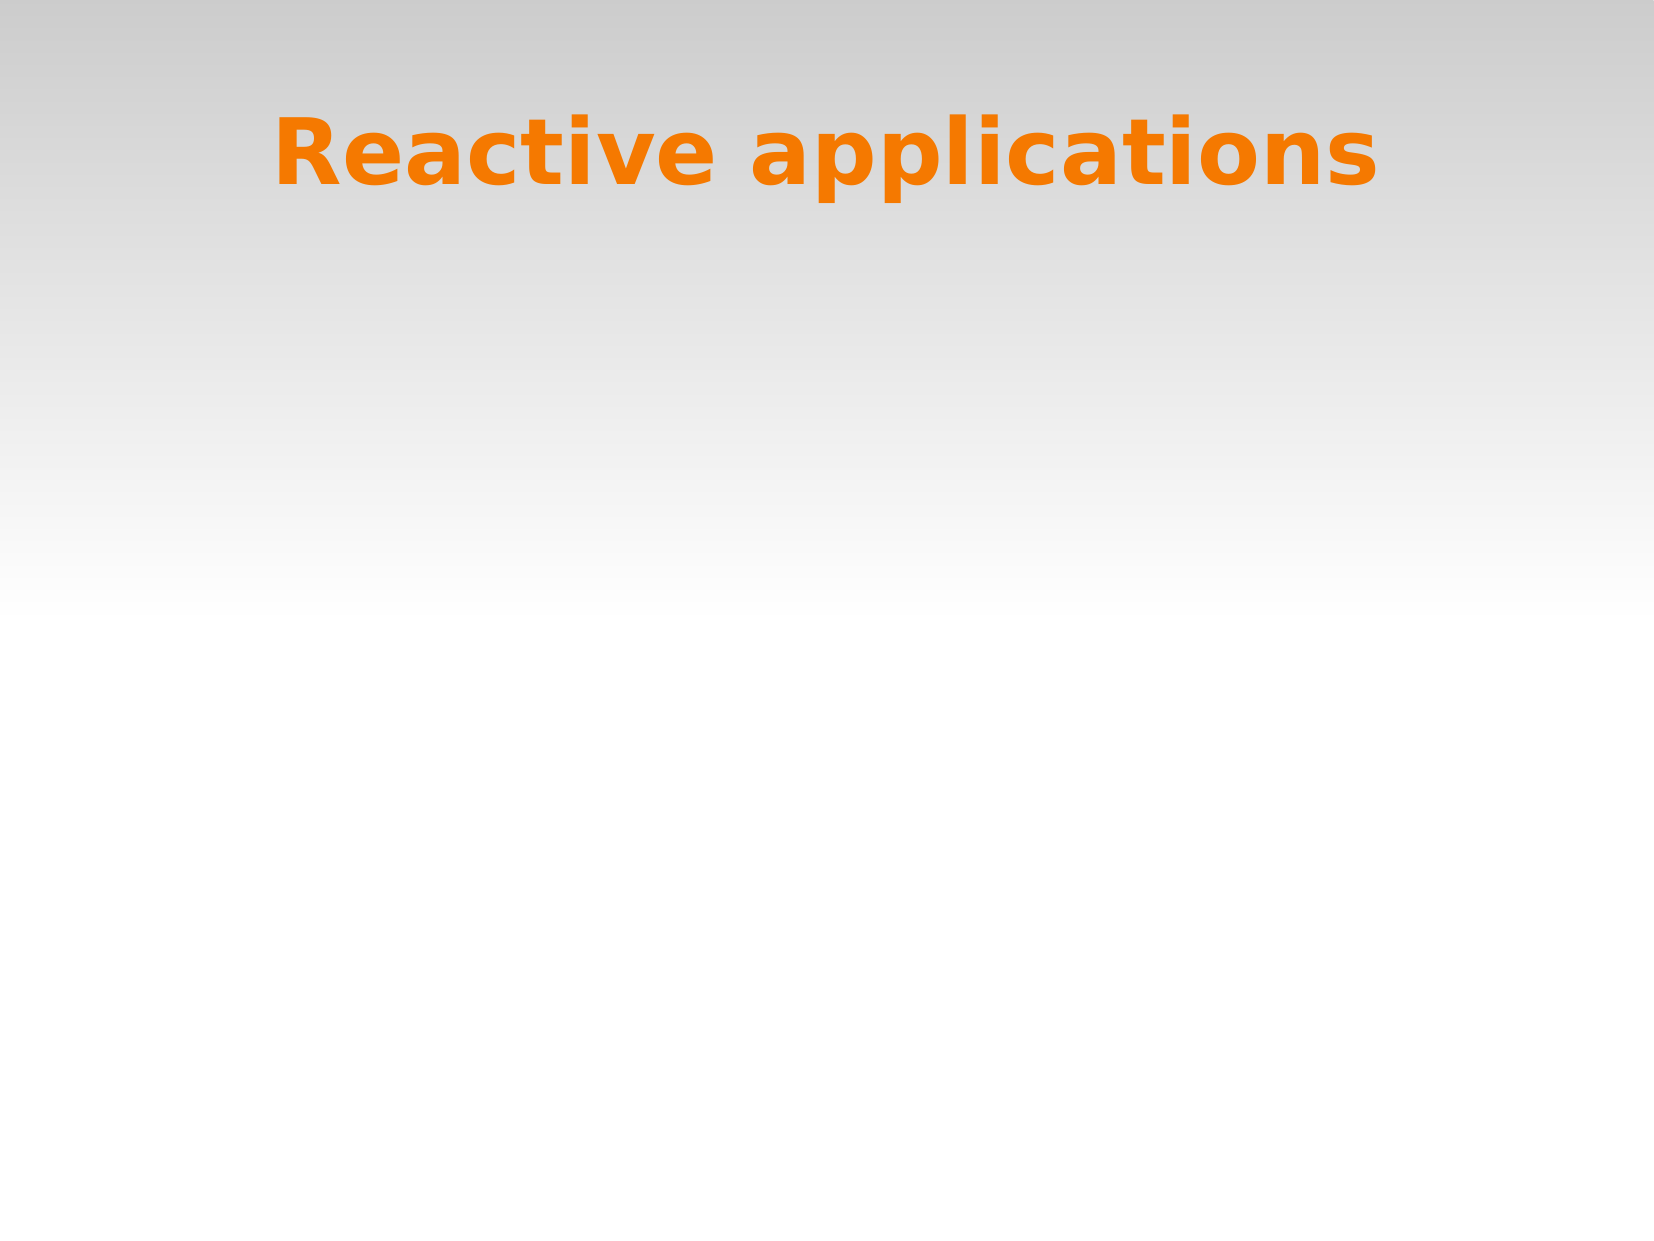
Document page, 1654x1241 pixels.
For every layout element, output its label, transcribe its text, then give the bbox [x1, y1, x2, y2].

title Reactive applications [82, 49, 1571, 257]
